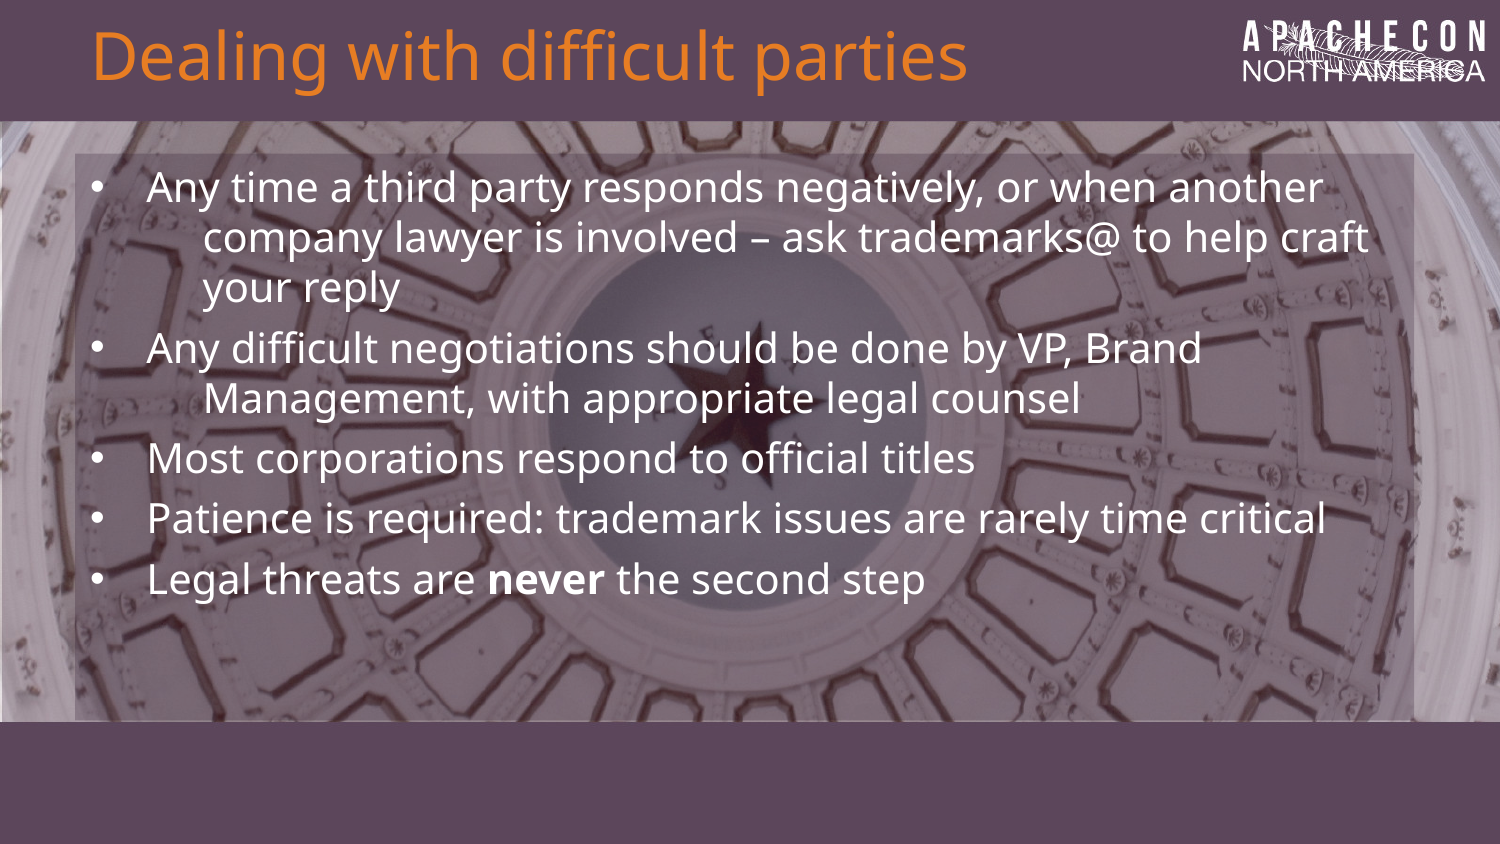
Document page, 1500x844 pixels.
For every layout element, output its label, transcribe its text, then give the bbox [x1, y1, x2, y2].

picture [0, 0, 1500, 844]
text_box Dealing with difficult parties [75, 6, 1116, 107]
text_box Any time a third party responds negatively, or when another company lawyer is involved – ask trademarks@ to help craft your reply Any difficult negotiations should be done by VP, Brand Management, with appropriate legal counsel Most corporations respond to official titles Patience is required: trademark issues are rarely time critical Legal threats are never the second step [75, 153, 1415, 721]
